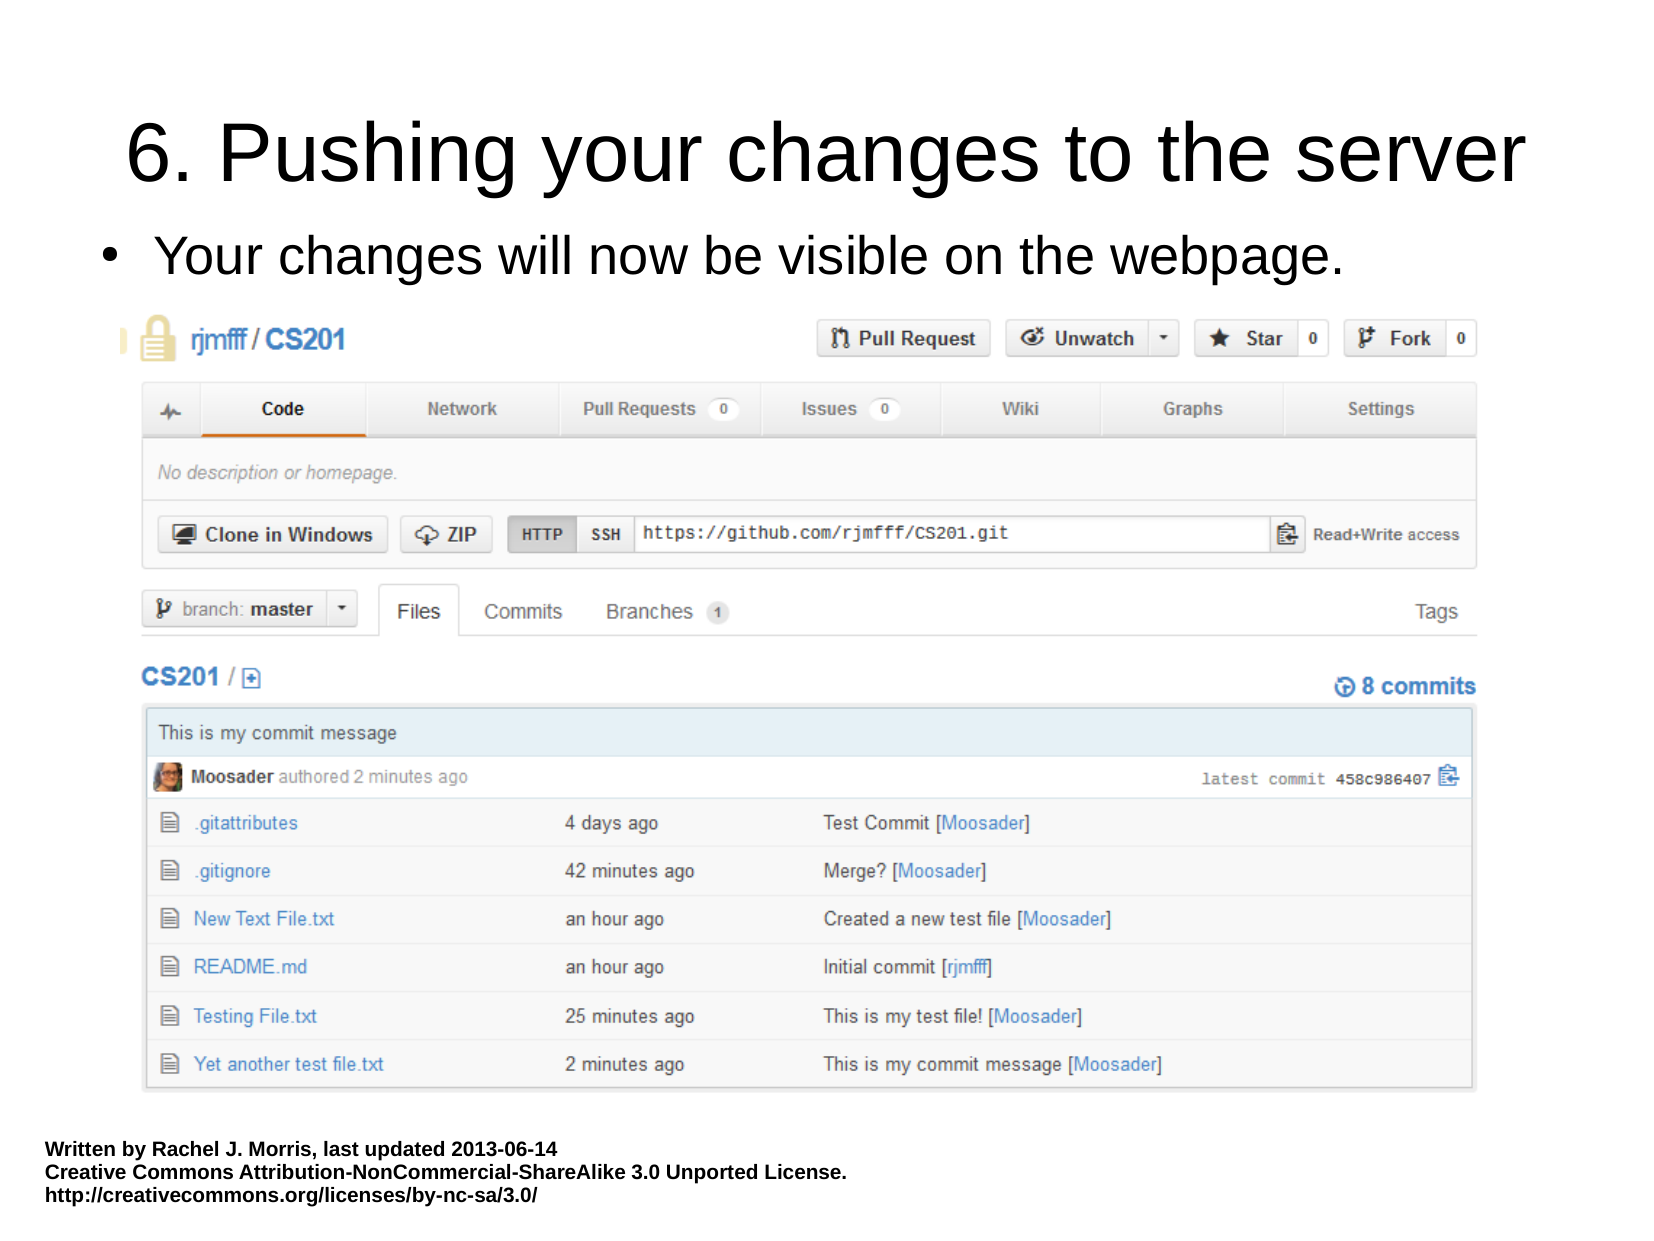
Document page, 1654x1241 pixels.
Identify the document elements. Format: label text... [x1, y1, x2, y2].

list Your changes will now be visible on the webpage. [82, 225, 1538, 946]
title 6. Pushing your changes to the server [82, 49, 1571, 257]
picture [120, 299, 1489, 1103]
